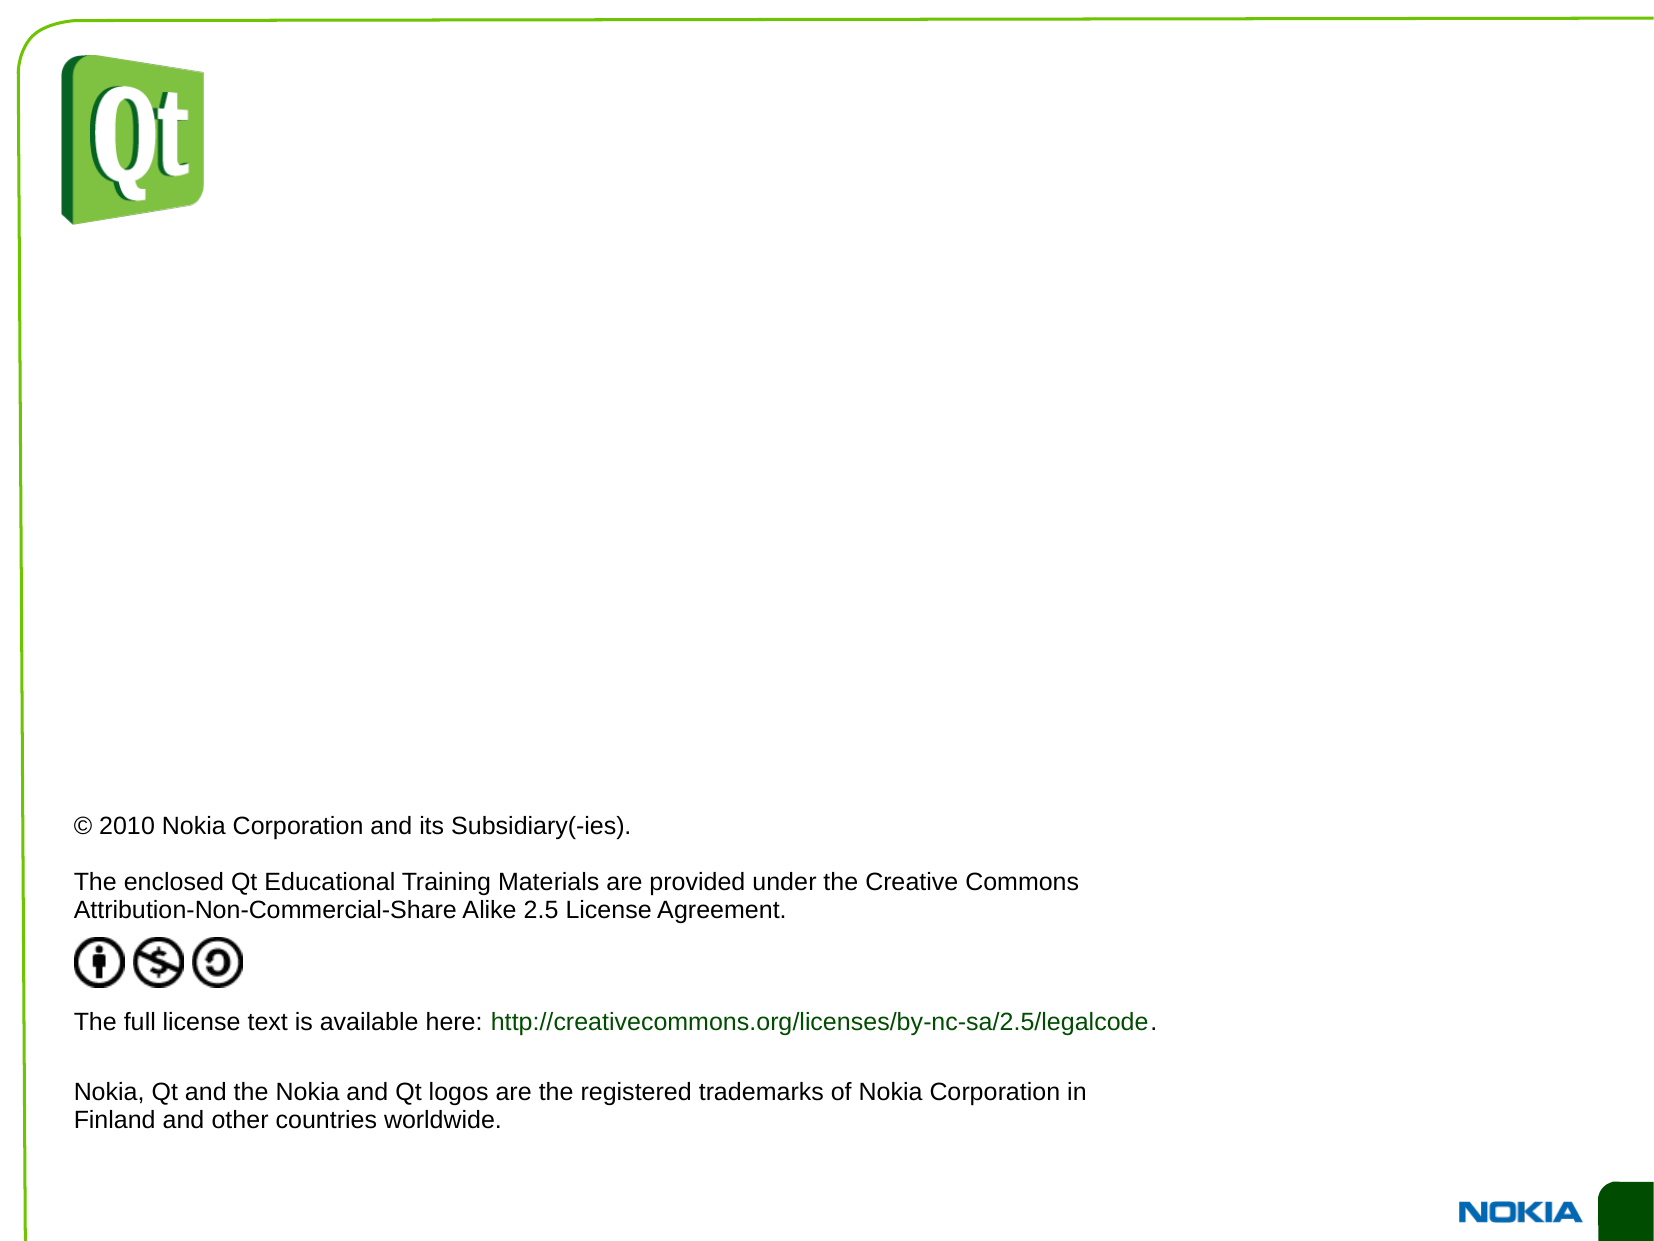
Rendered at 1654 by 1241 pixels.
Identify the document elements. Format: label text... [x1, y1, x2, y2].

picture [192, 937, 243, 988]
picture [133, 937, 184, 988]
text_box © 2010 Nokia Corporation and its Subsidiary(-ies). The enclosed Qt Educational Training Materials are provided under the Creative Commons Attribution-Non-Commercial-Share Alike 2.5 License Agreement. The full license text is available here: http://creativecommons.org/licenses/by-nc-sa/2.5/legalcode. Nokia, Qt and the Nokia and Qt logos are the registered trademarks of Nokia Corporation in Finland and other countries worldwide. [59, 804, 1188, 1241]
picture [74, 937, 125, 988]
picture [61, 55, 204, 225]
picture [1459, 1201, 1583, 1223]
